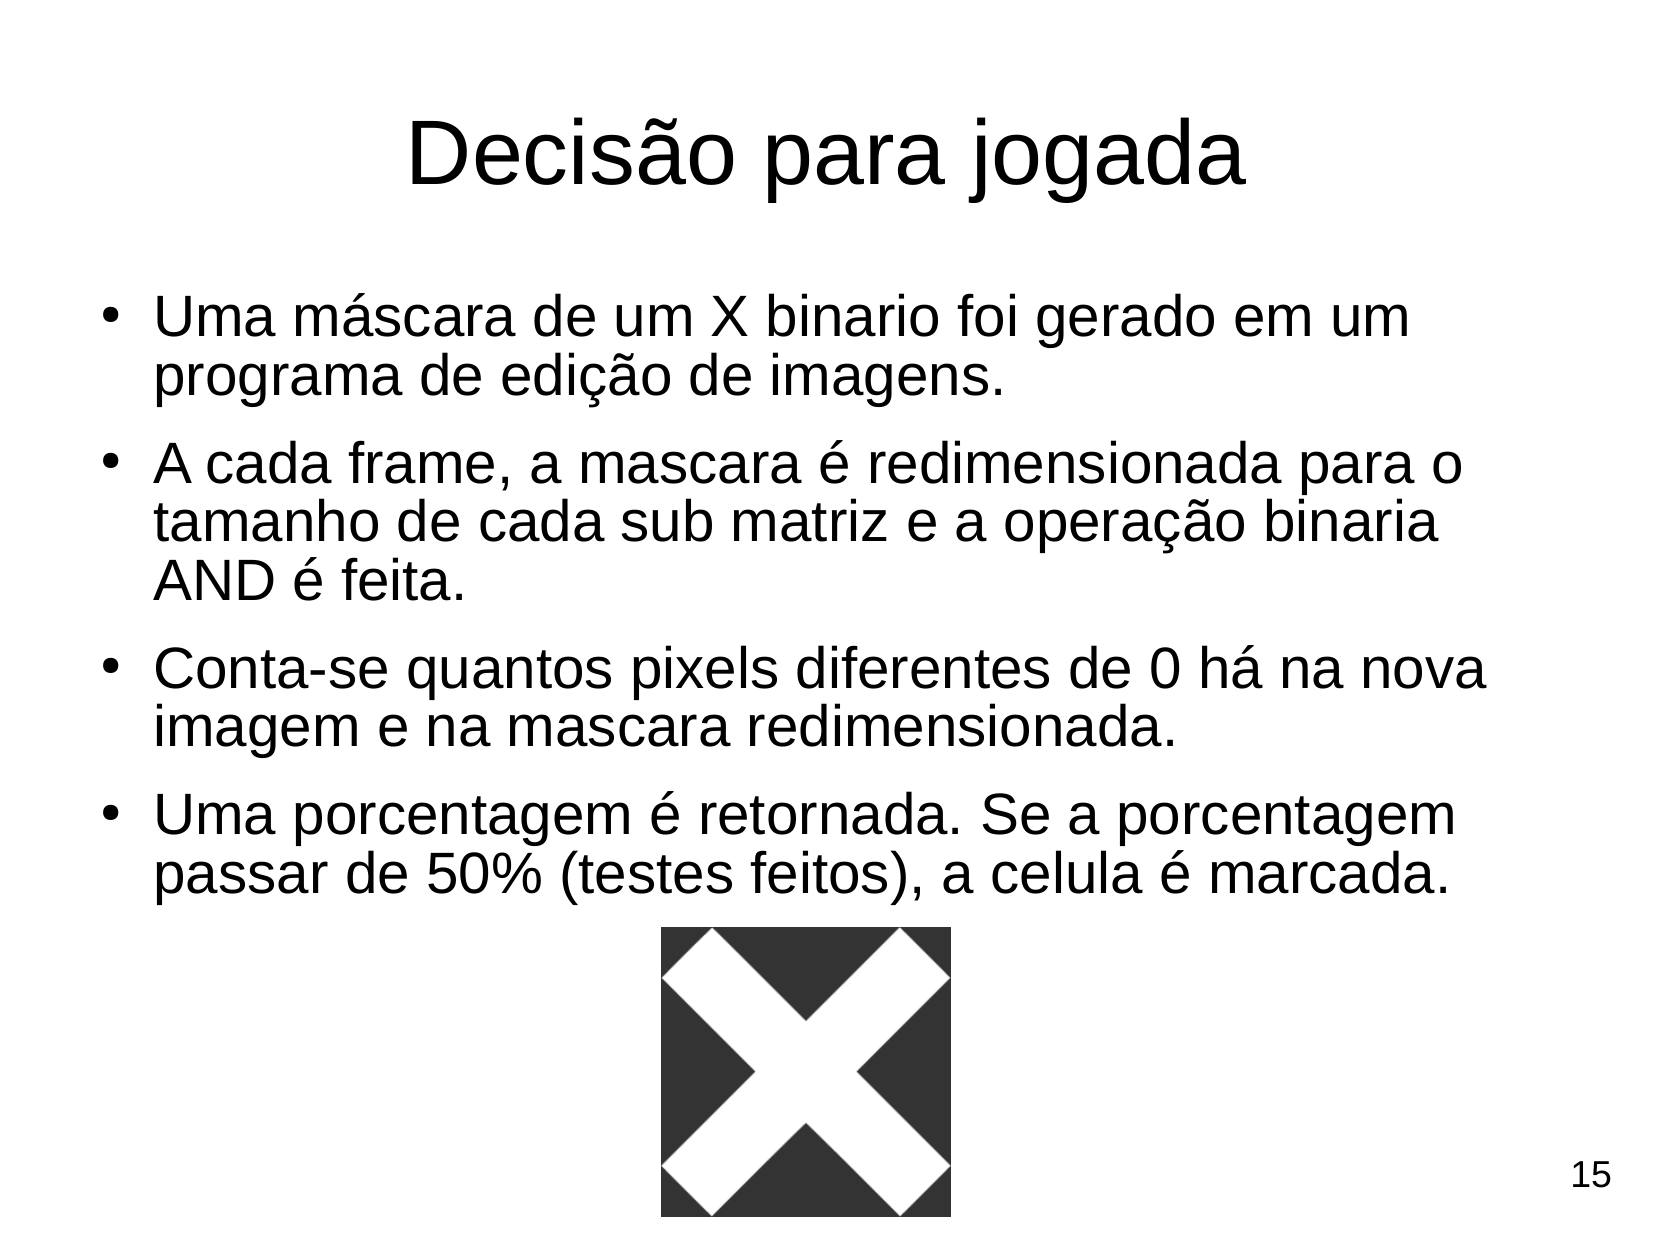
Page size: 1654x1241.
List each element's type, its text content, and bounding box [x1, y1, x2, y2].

title Decisão para jogada [82, 49, 1571, 257]
picture [661, 927, 951, 1217]
list Uma máscara de um X binario foi gerado em um programa de edição de imagens. A cada frame, a mascara é redimensionada para o tamanho de cada sub matriz e a operação binaria AND é feita. Conta-se quantos pixels diferentes de 0 há na nova imagem e na mascara redimensionada. Uma porcentagem é retornada. Se a porcentagem passar de 50% (testes feitos), a celula é marcada. [82, 290, 1571, 1010]
text_box <número> [968, 1146, 1627, 1217]
